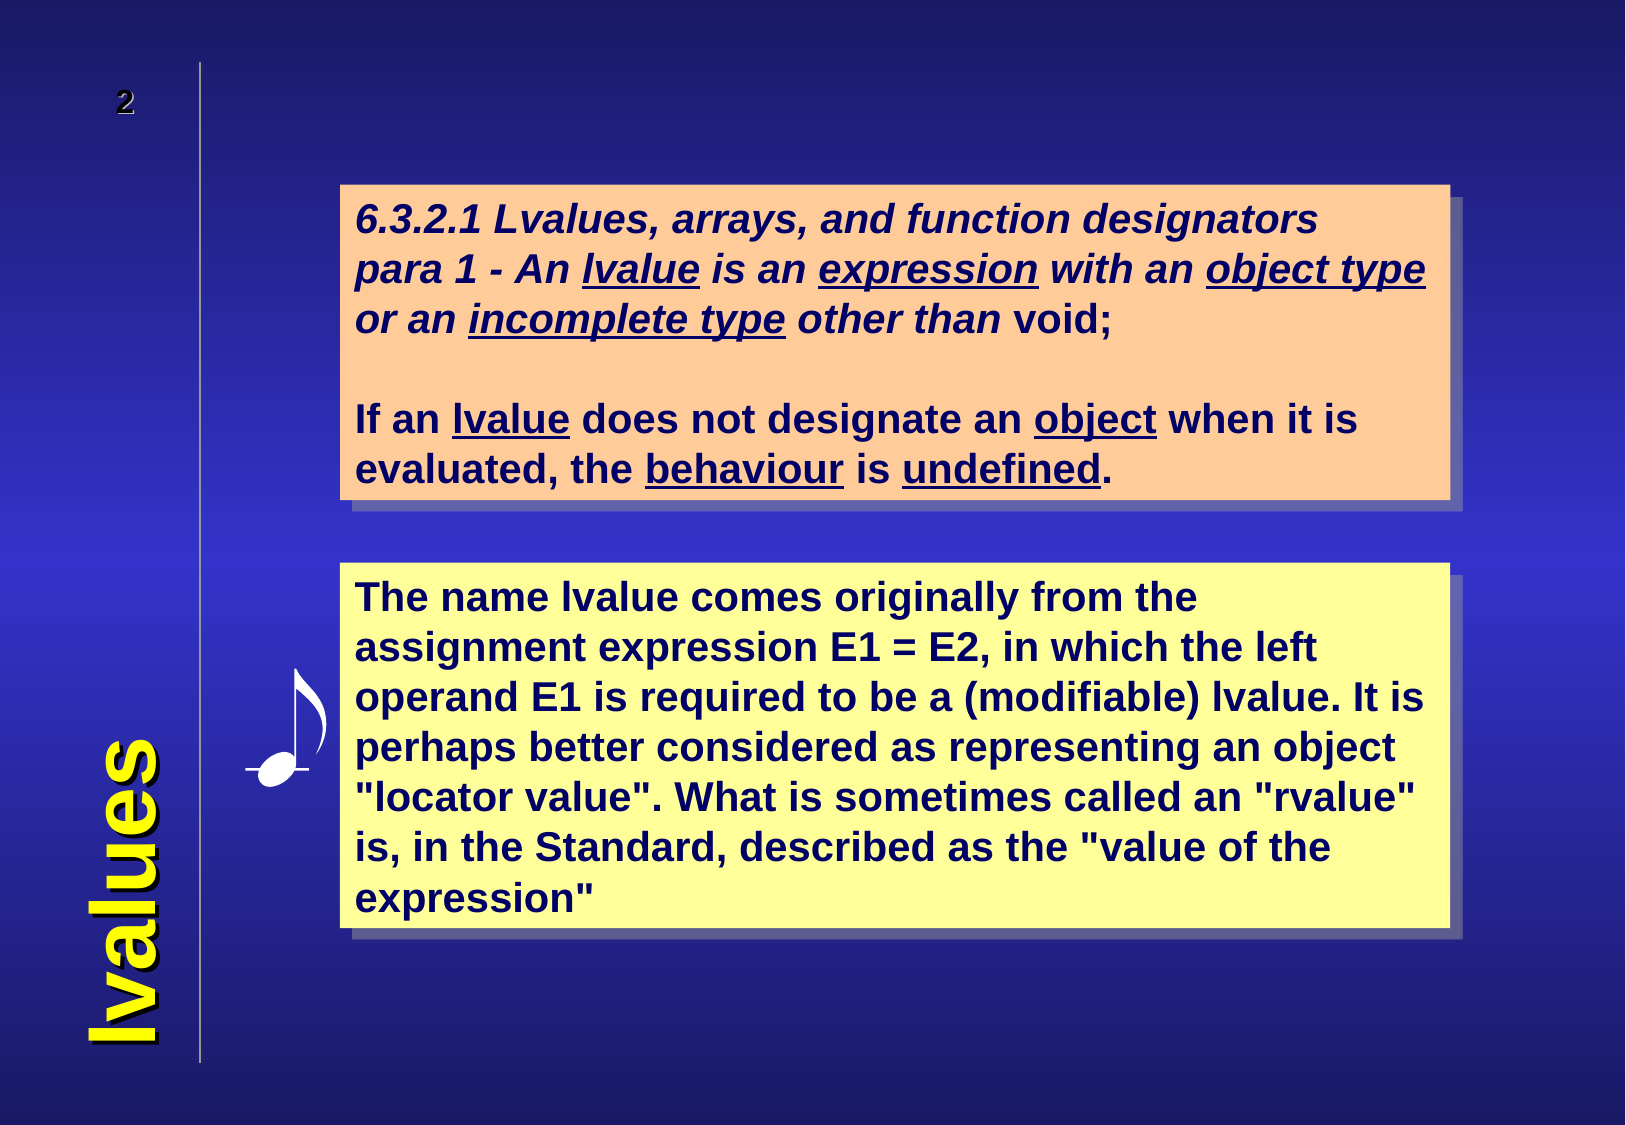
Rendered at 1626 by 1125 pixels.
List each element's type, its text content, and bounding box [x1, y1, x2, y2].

title lvalues [50, 187, 188, 1063]
text_box The name lvalue comes originally from the assignment expression E1 = E2, in which the left operand E1 is required to be a (modifiable) lvalue. It is perhaps better considered as representing an object "locator value". What is sometimes called an "rvalue" is, in the Standard, described as the "value of the expression" [339, 562, 1451, 929]
text_box [245, 668, 327, 787]
text_box 6.3.2.1 Lvalues, arrays, and function designators para 1 - An lvalue is an expression with an object type or an incomplete type other than void; If an lvalue does not designate an object when it is evaluated, the behaviour is undefined. [340, 184, 1451, 501]
